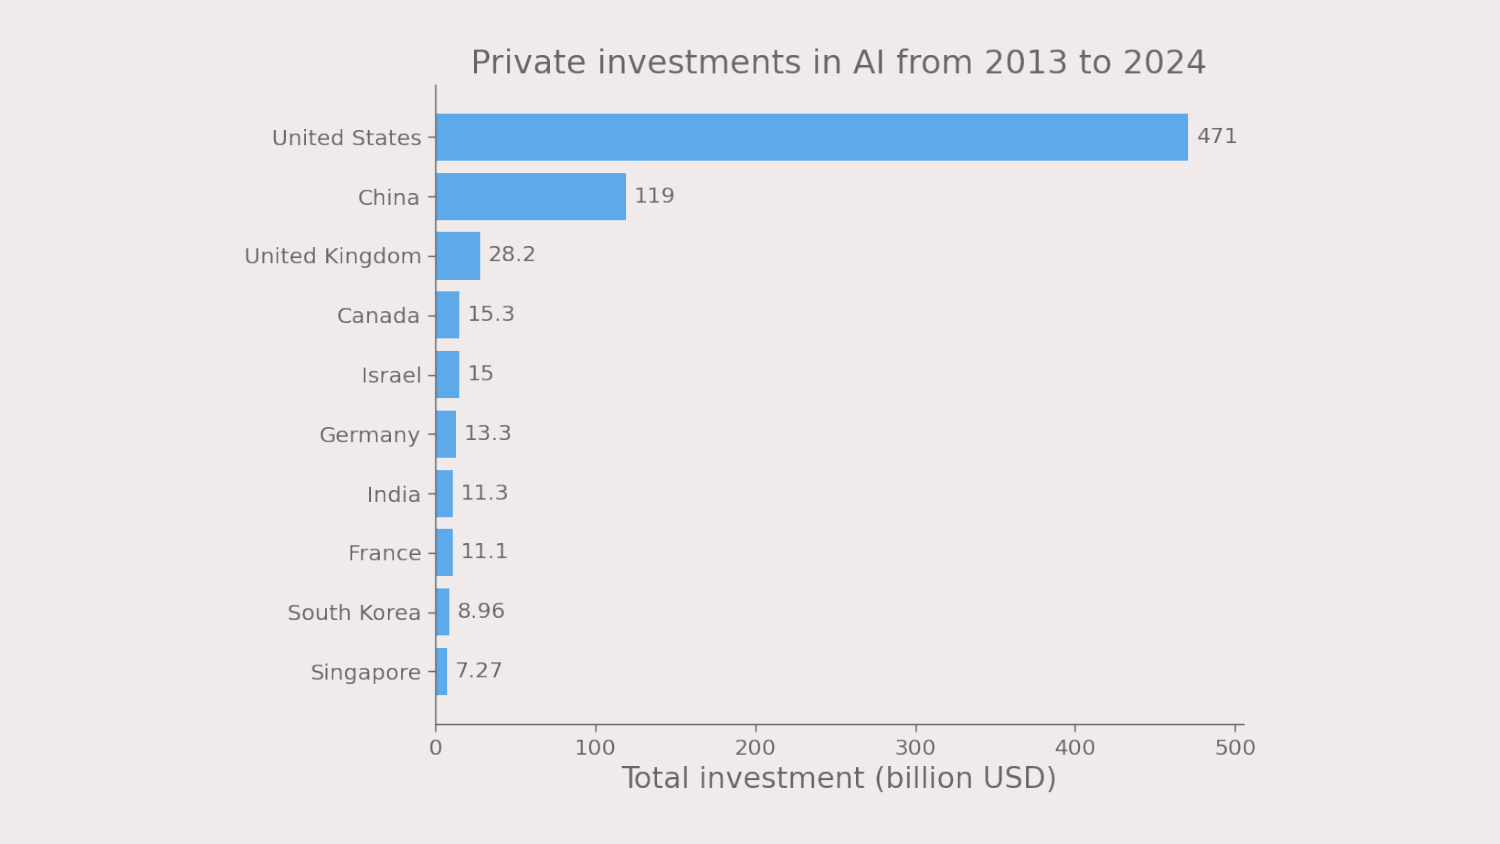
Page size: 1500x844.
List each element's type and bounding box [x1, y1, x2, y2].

picture [220, 24, 1280, 819]
